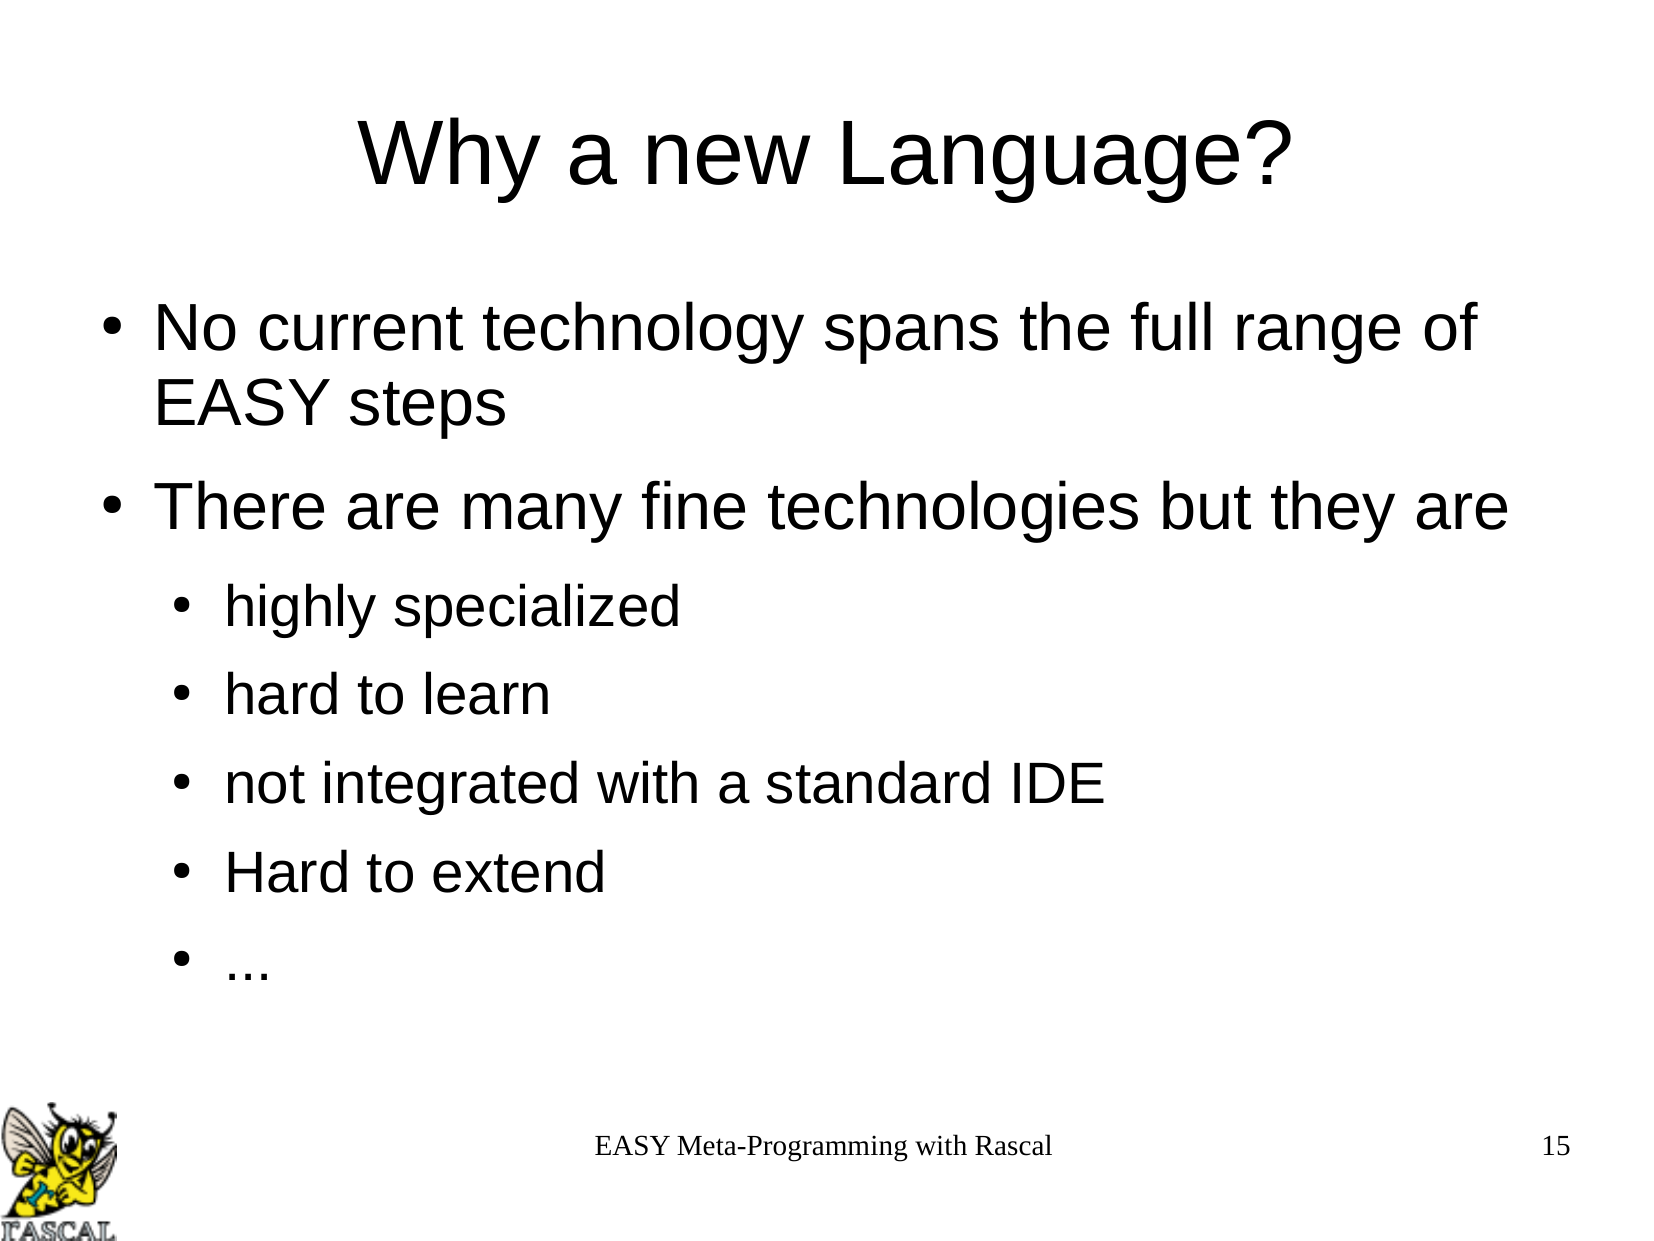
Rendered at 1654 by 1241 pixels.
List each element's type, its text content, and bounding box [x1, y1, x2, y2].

picture [0, 1102, 117, 1241]
list No current technology spans the full range of EASY steps There are many fine technologies but they are highly specialized hard to learn not integrated with a standard IDE Hard to extend ... [82, 290, 1571, 1109]
title Why a new Language? [82, 49, 1571, 257]
